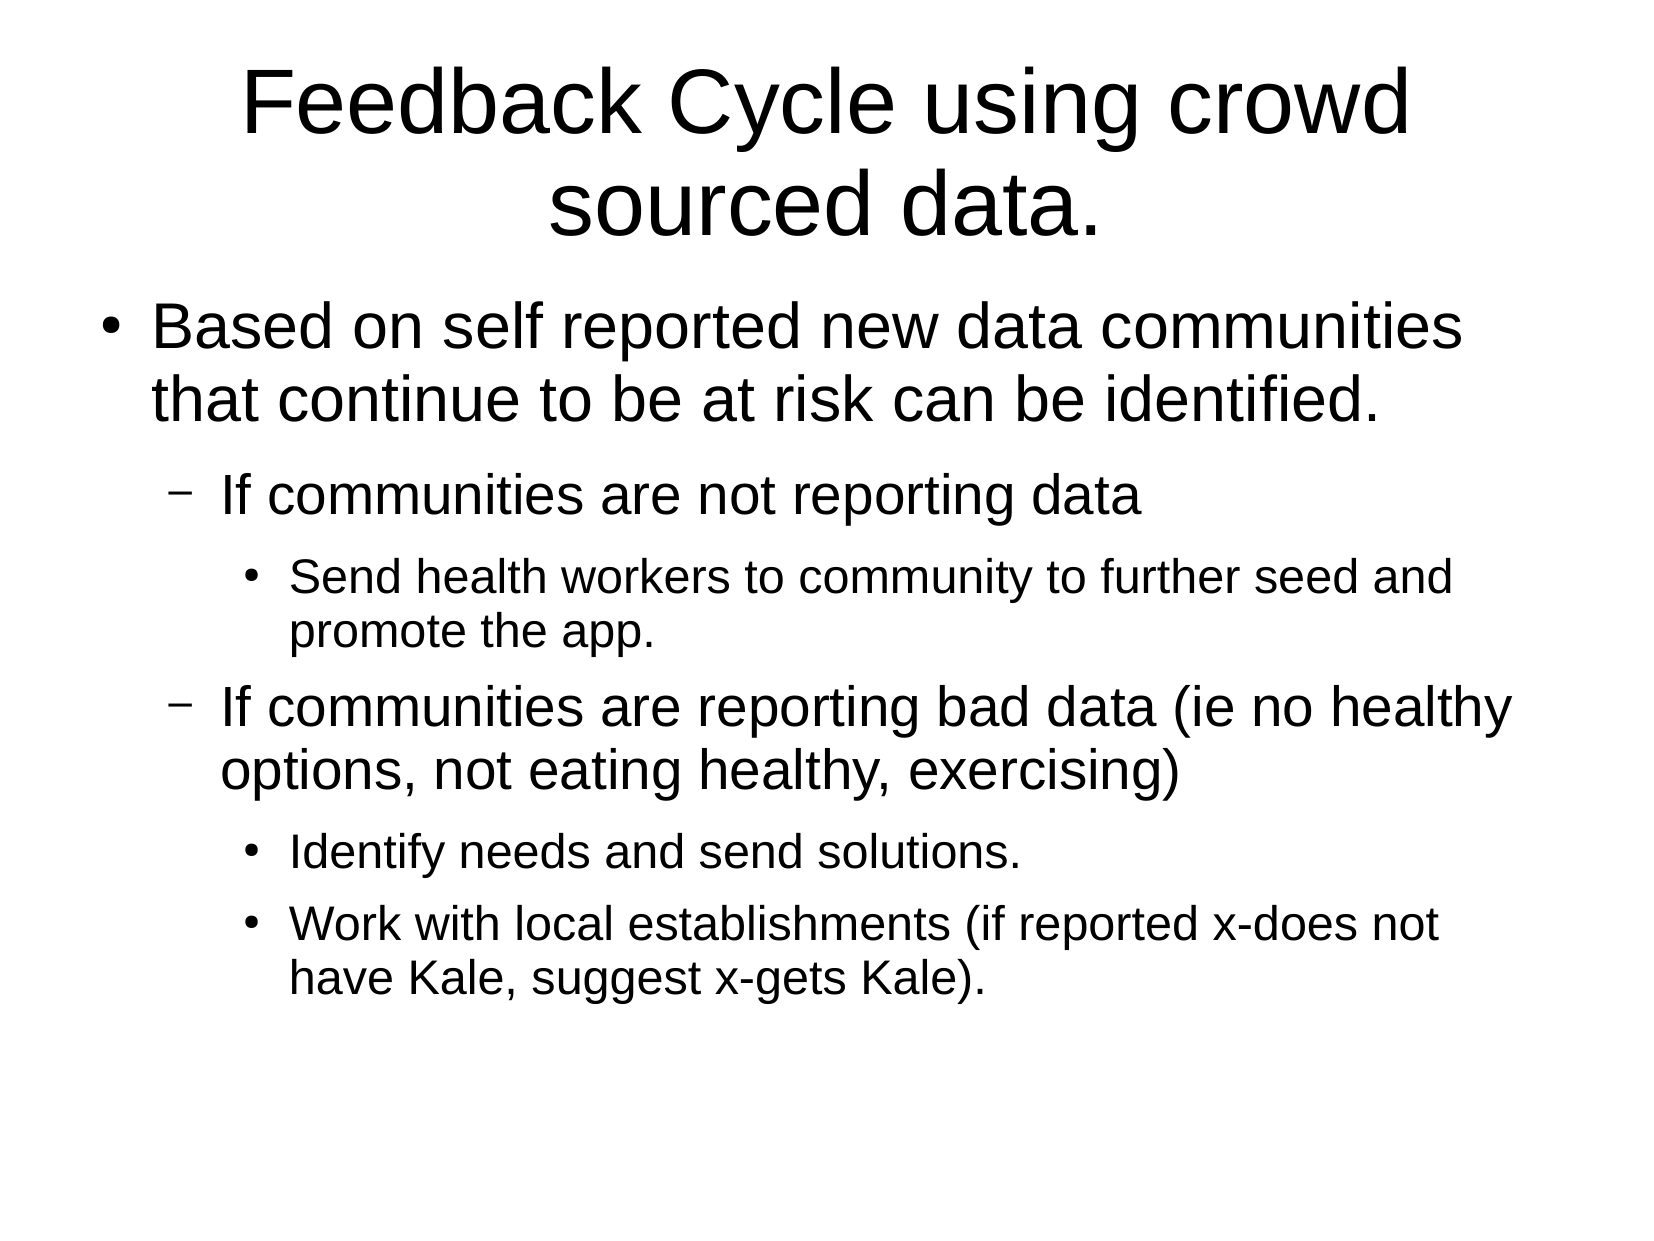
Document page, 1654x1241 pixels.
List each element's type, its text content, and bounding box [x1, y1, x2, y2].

list Based on self reported new data communities that continue to be at risk can be identified. If communities are not reporting data Send health workers to community to further seed and promote the app. If communities are reporting bad data (ie no healthy options, not eating healthy, exercising) Identify needs and send solutions. Work with local establishments (if reported x-does not have Kale, suggest x-gets Kale). [82, 290, 1538, 1010]
title Feedback Cycle using crowd sourced data. [82, 49, 1571, 257]
